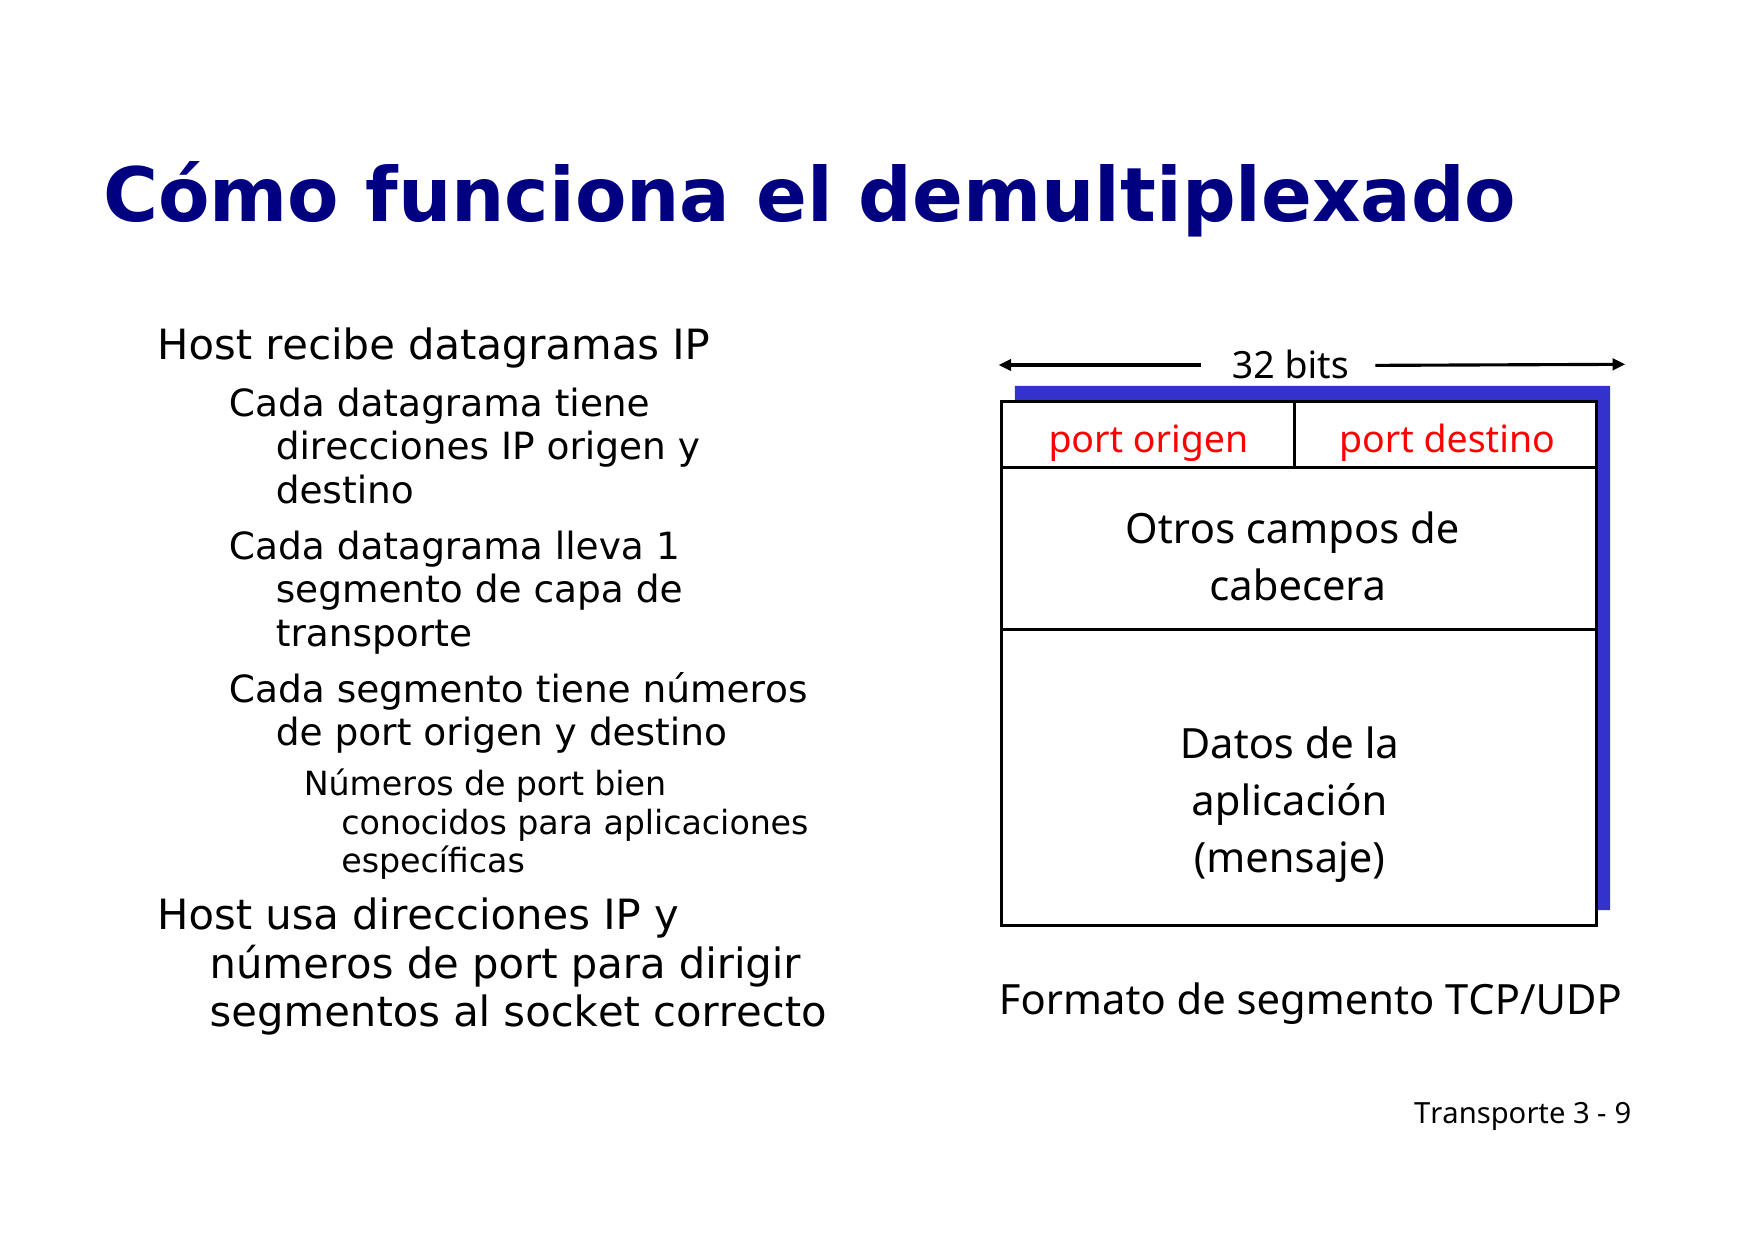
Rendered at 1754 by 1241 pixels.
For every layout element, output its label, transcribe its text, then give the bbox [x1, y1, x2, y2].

list Host recibe datagramas IP Cada datagrama tiene direcciones IP origen y destino Cada datagrama lleva 1 segmento de capa de transporte Cada segmento tiene números de port origen y destino Números de port bien conocidos para aplicaciones específicas Host usa direcciones IP y números de port para dirigir segmentos al socket correcto [154, 320, 833, 1080]
text_box [1001, 385, 1611, 926]
title Cómo funciona el demultiplexado [88, 87, 1654, 305]
text_box Formato de segmento TCP/UDP [984, 962, 1648, 1035]
text_box port origen [1033, 405, 1264, 466]
text_box Datos de la aplicación (mensaje) [1164, 705, 1414, 893]
text_box Otros campos de cabecera [1110, 491, 1486, 621]
text_box port destino [1324, 405, 1571, 466]
text_box 32 bits [1217, 331, 1364, 398]
